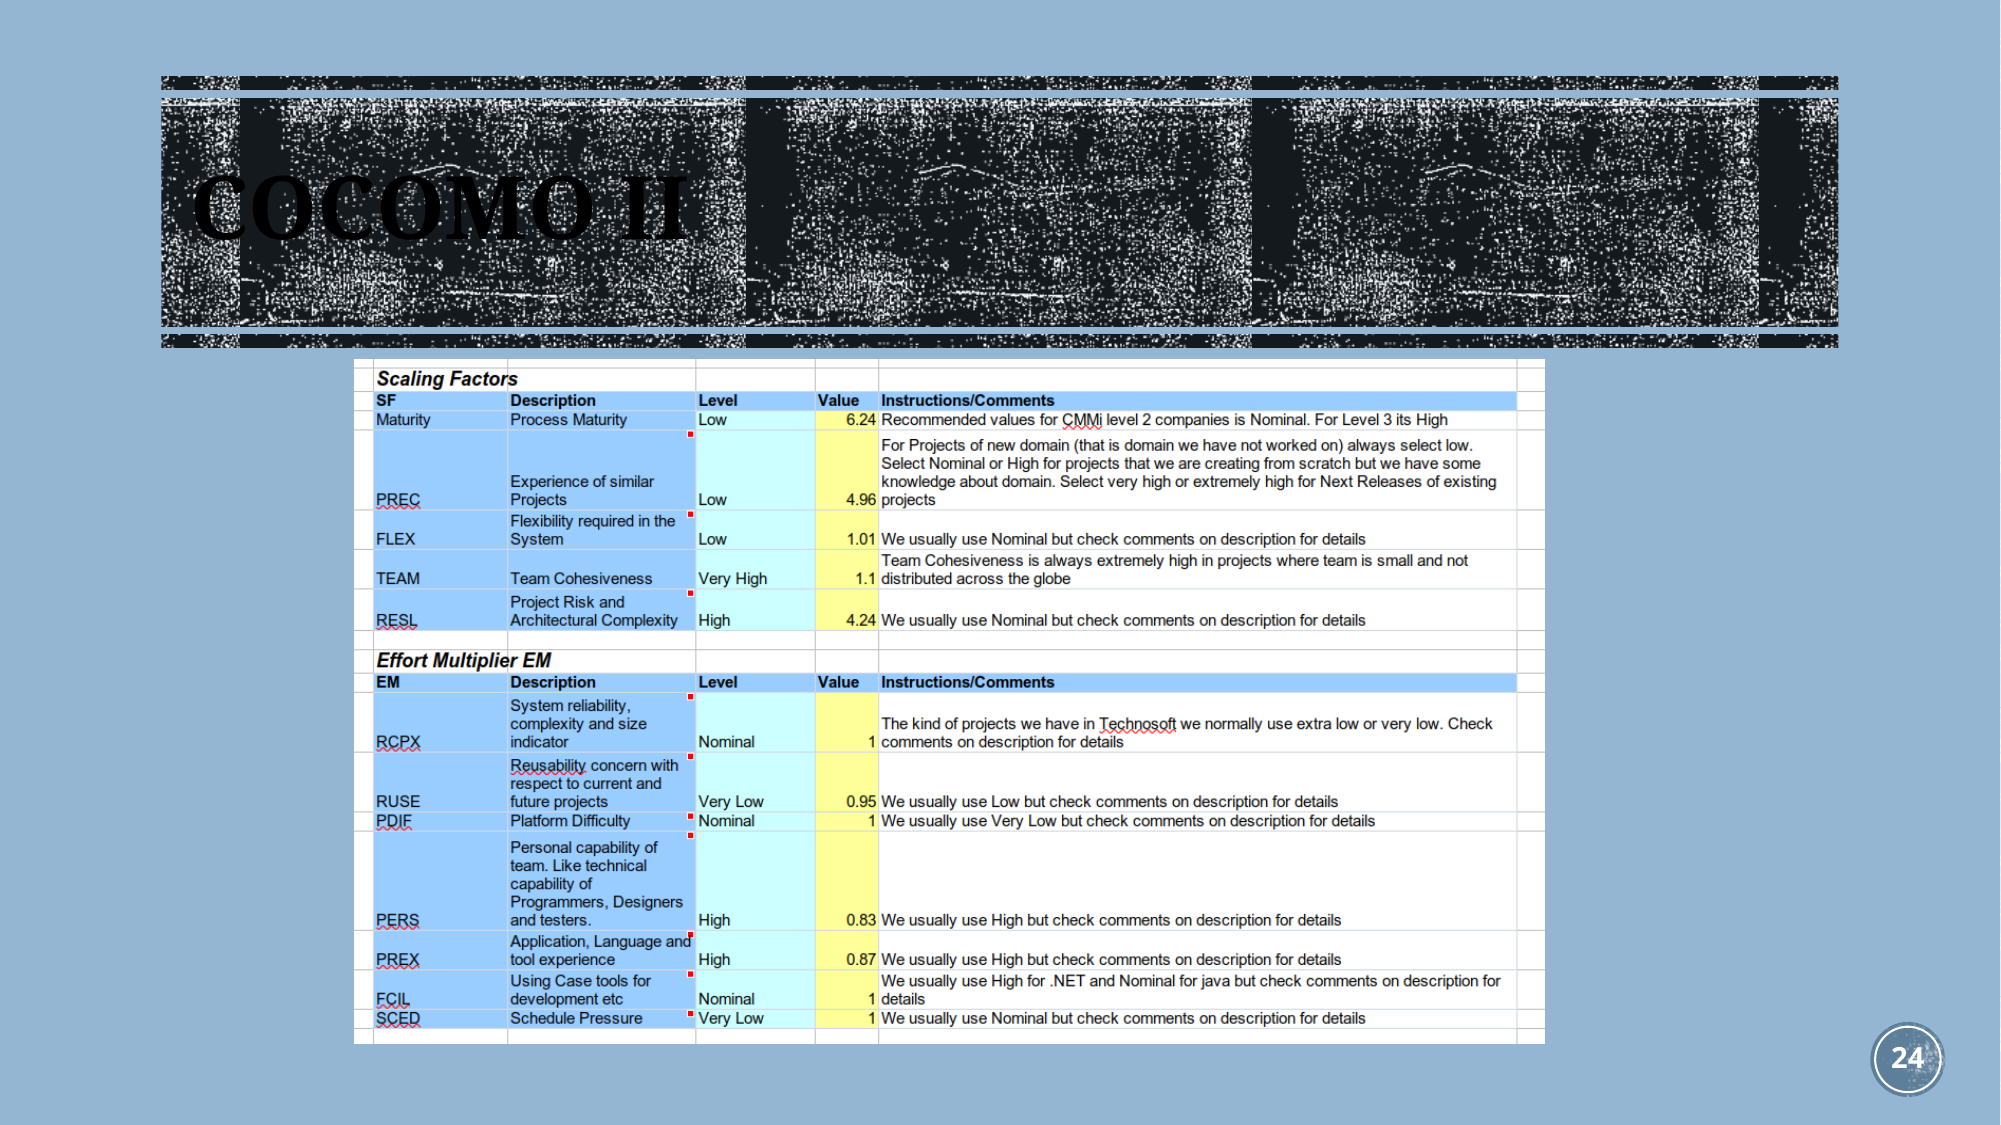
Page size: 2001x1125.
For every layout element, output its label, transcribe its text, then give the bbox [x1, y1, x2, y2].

slide_number 24 [1855, 1028, 1961, 1089]
picture [354, 359, 1545, 1044]
text_box [0, 0, 2000, 1125]
title COCOMO II [175, 79, 1826, 344]
